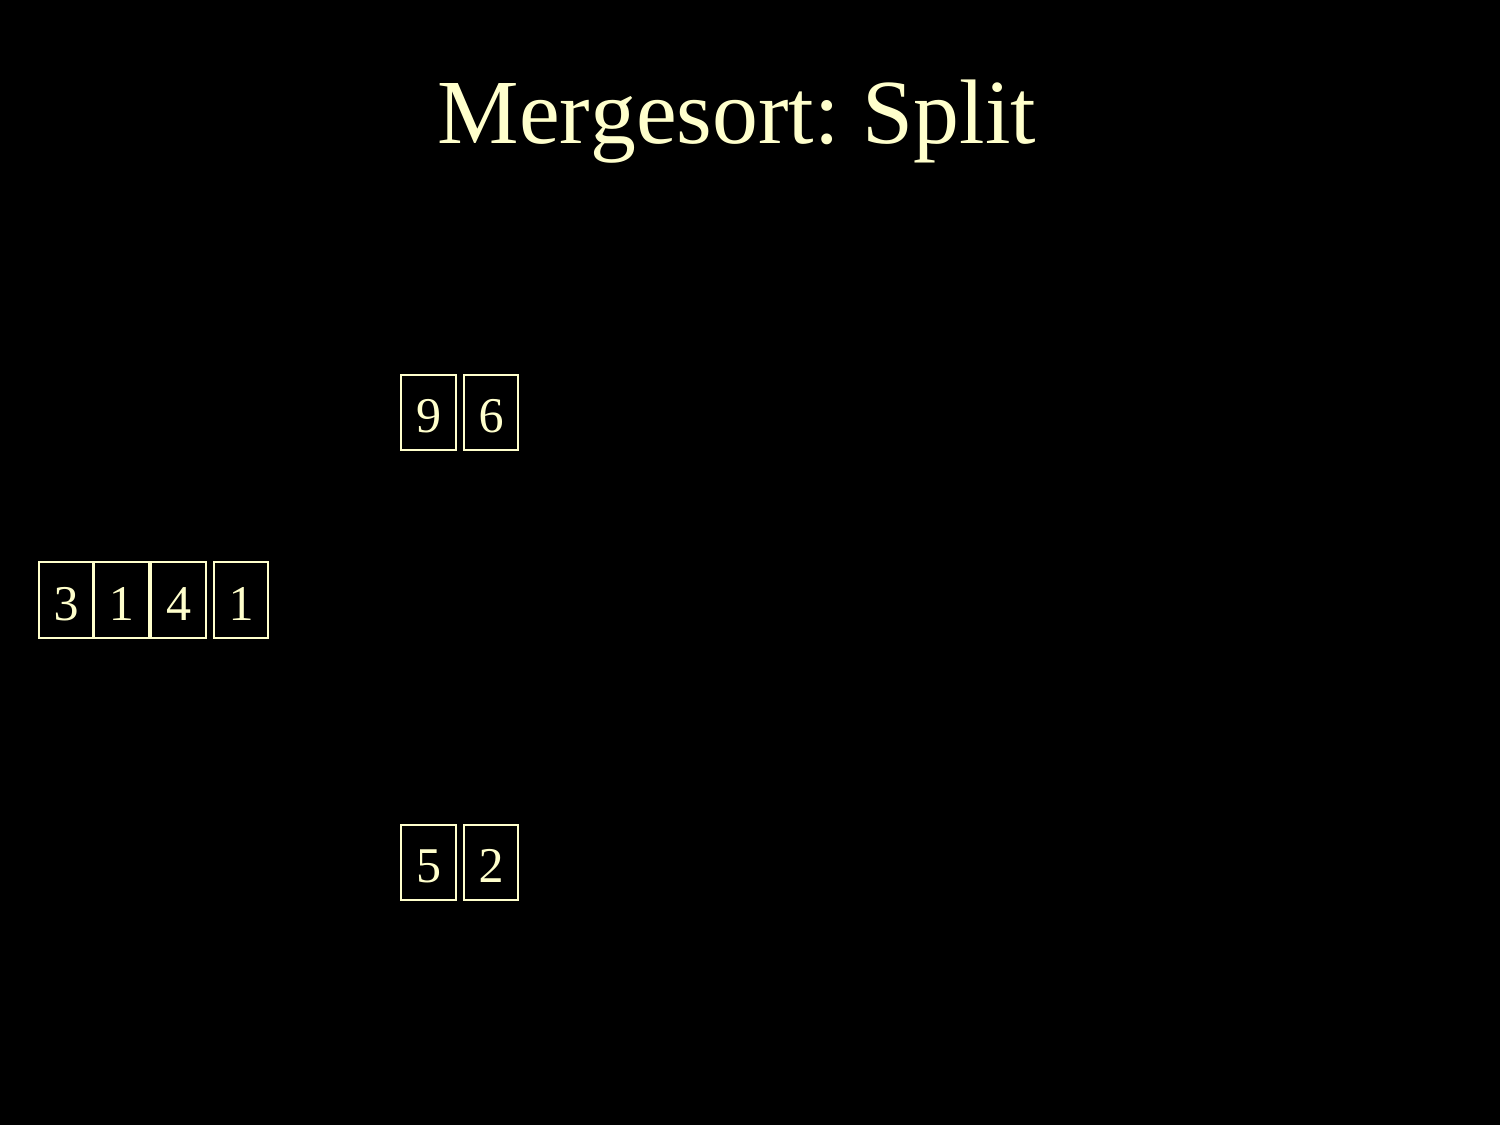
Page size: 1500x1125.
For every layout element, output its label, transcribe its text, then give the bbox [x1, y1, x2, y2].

text_box 6 [463, 374, 519, 451]
text_box 1 [93, 562, 149, 638]
text_box 1 [213, 562, 269, 638]
text_box 4 [151, 562, 206, 638]
text_box 3 [38, 562, 93, 638]
text_box 5 [401, 824, 456, 901]
text_box 2 [463, 824, 519, 901]
text_box 9 [401, 374, 456, 451]
title Mergesort: Split [8, 50, 1467, 176]
